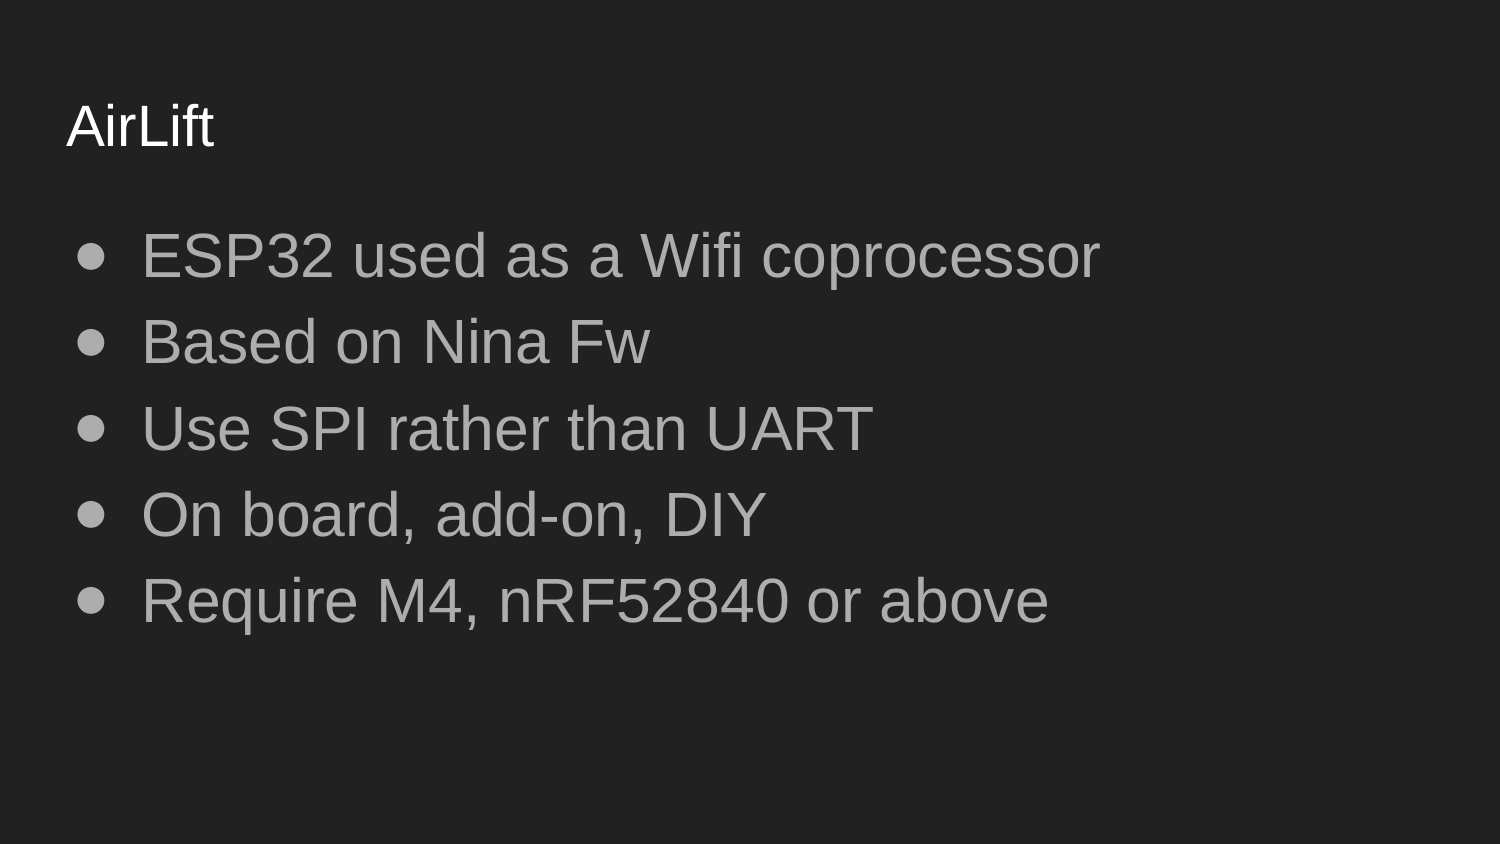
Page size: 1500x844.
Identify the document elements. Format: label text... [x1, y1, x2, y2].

list ESP32 used as a Wifi coprocessor Based on Nina Fw Use SPI rather than UART On board, add-on, DIY Require M4, nRF52840 or above [51, 189, 1449, 750]
title AirLift [51, 72, 1449, 167]
